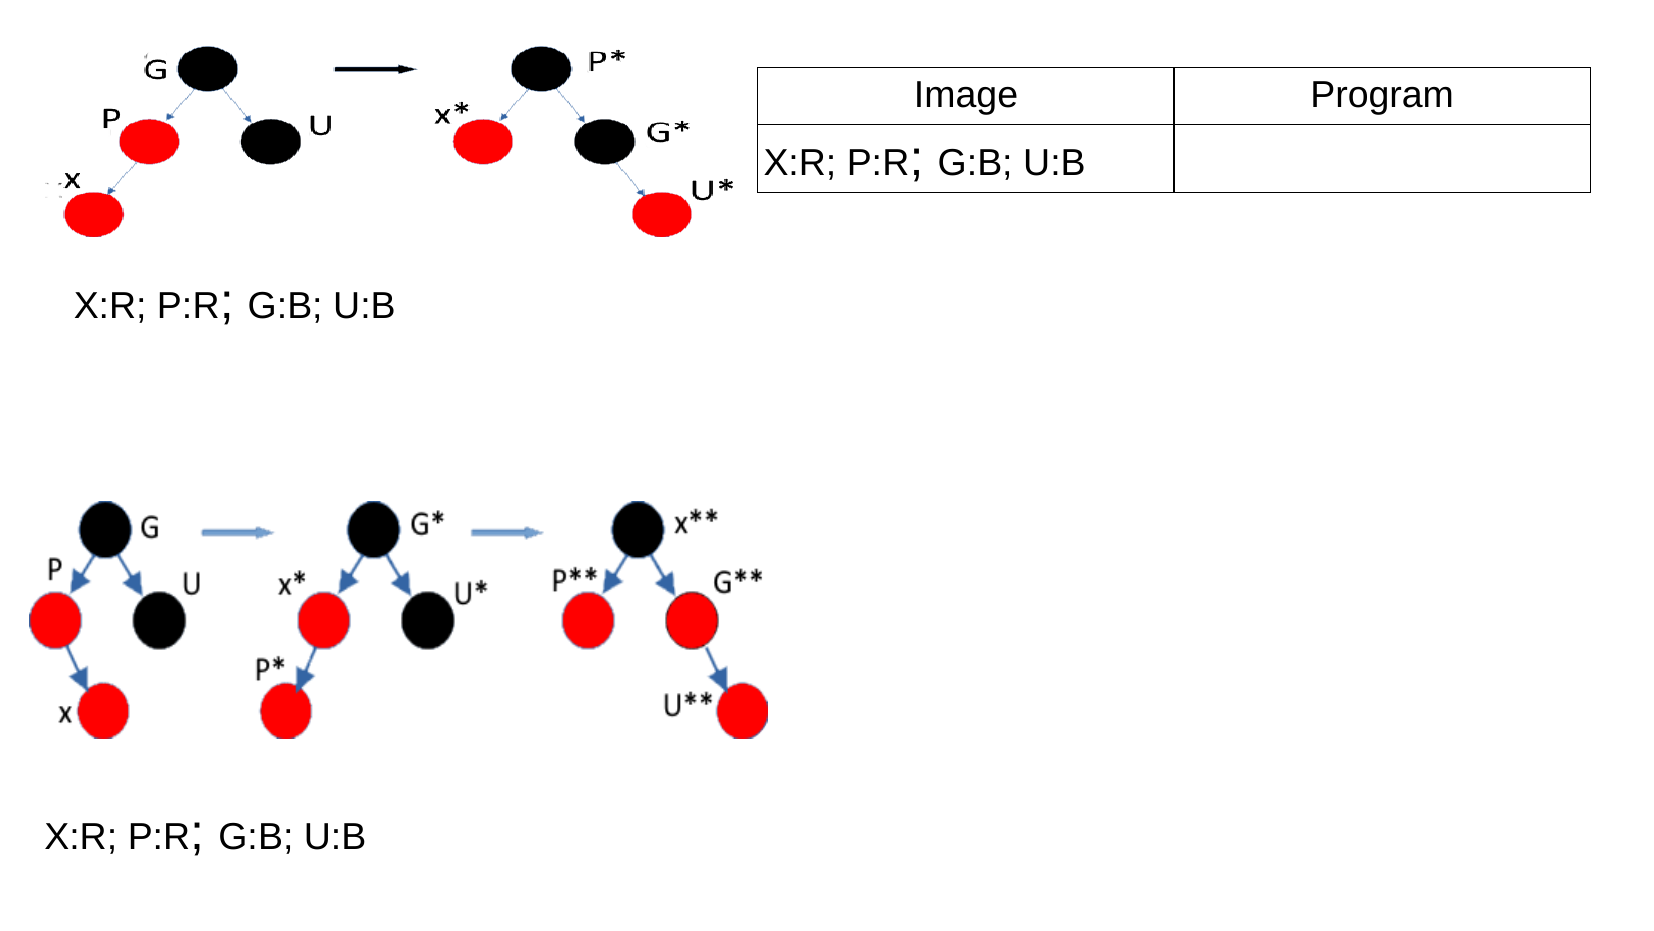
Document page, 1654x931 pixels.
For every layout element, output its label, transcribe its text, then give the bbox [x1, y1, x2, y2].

text_box X:R; P:R; G:B; U:B [29, 797, 492, 868]
table_cell [1175, 125, 1590, 192]
table_cell X:R; P:R; G:B; U:B [758, 125, 1173, 192]
table_header Program [1175, 68, 1590, 124]
picture [29, 501, 768, 739]
table_header Image [758, 68, 1173, 124]
text_box X:R; P:R; G:B; U:B [59, 265, 522, 337]
picture [29, 29, 739, 266]
